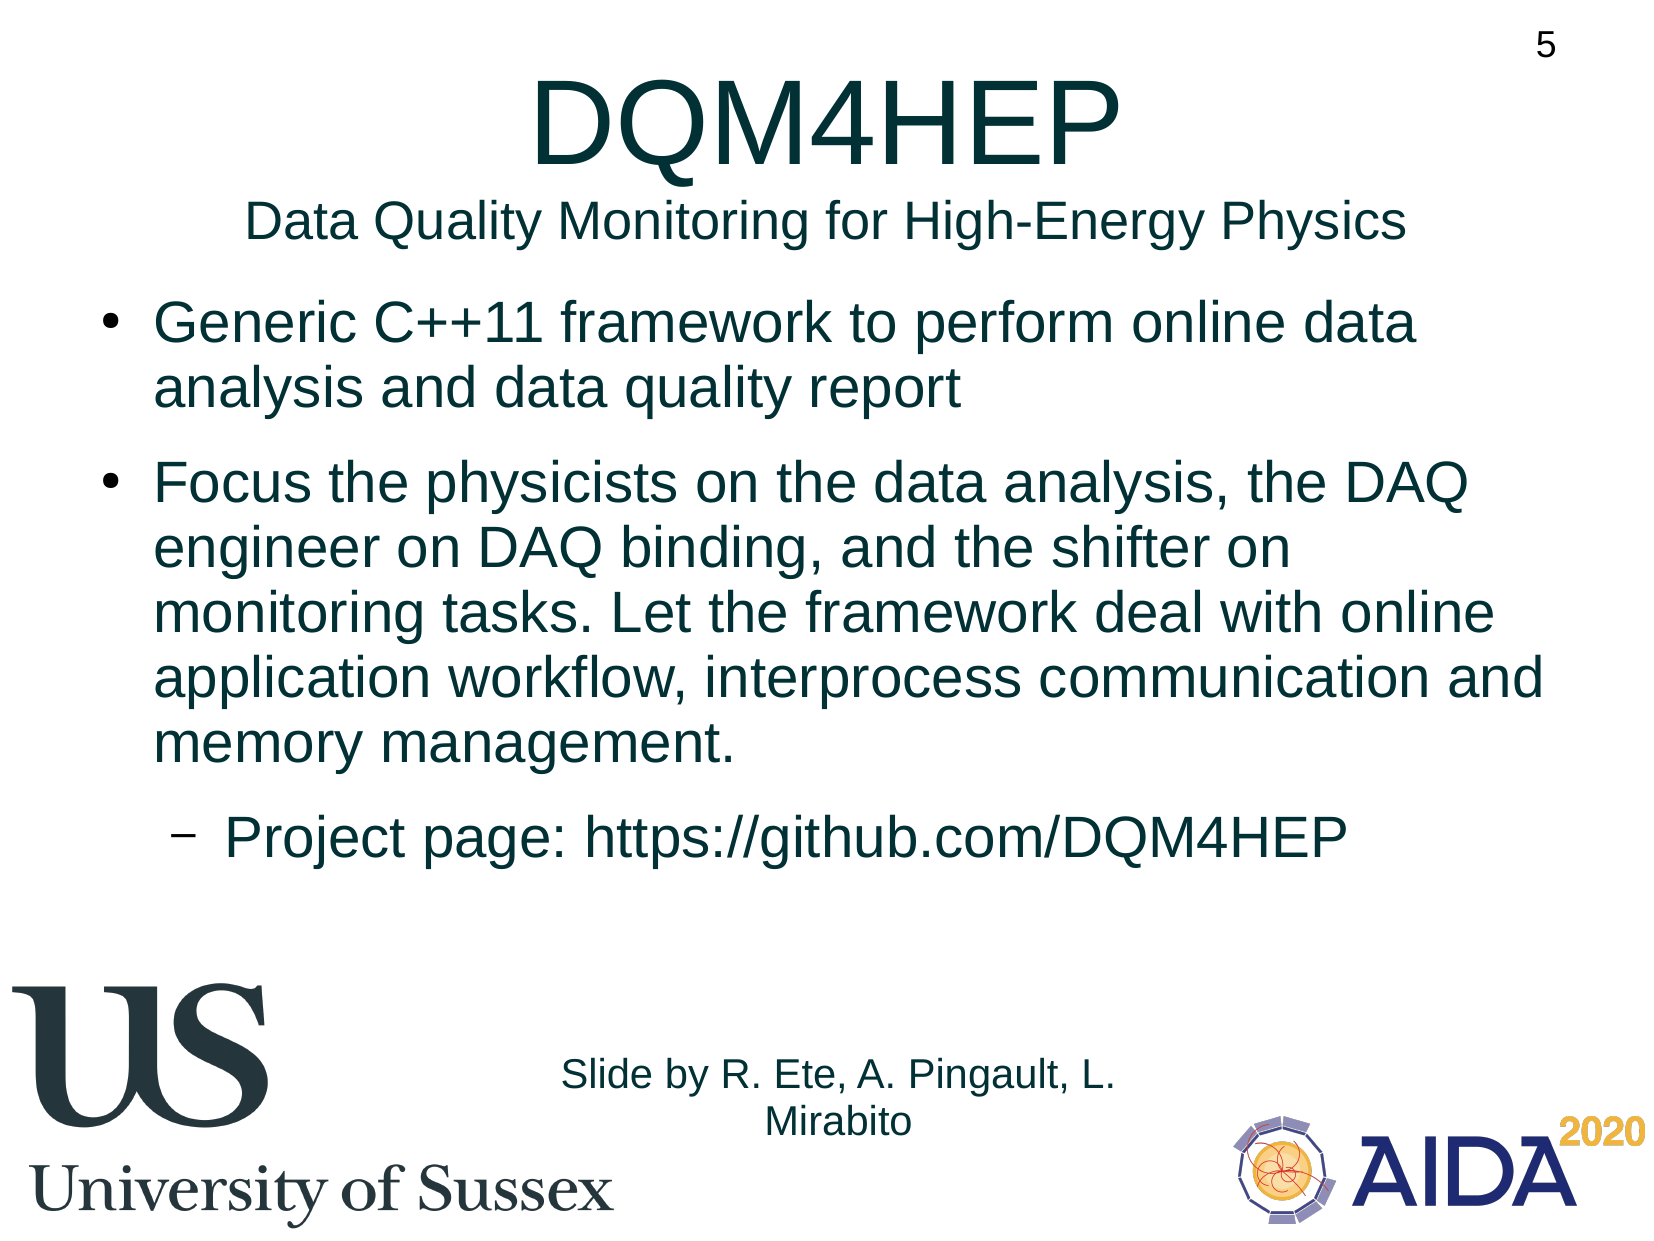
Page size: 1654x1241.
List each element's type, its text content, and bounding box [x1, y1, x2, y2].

list Slide by R. Ete, A. Pingault, L. Mirabito [507, 1051, 1170, 1229]
picture [1233, 1116, 1645, 1224]
list Generic C++11 framework to perform online data analysis and data quality report Focus the physicists on the data analysis, the DAQ engineer on DAQ binding, and the shifter on monitoring tasks. Let the framework deal with online application workflow, interprocess communication and memory management. Project page: https://github.com/DQM4HEP [82, 290, 1571, 995]
title DQM4HEP Data Quality Monitoring for High-Energy Physics [82, 49, 1571, 257]
picture [11, 982, 615, 1229]
text_box <number> [1521, 16, 1654, 84]
